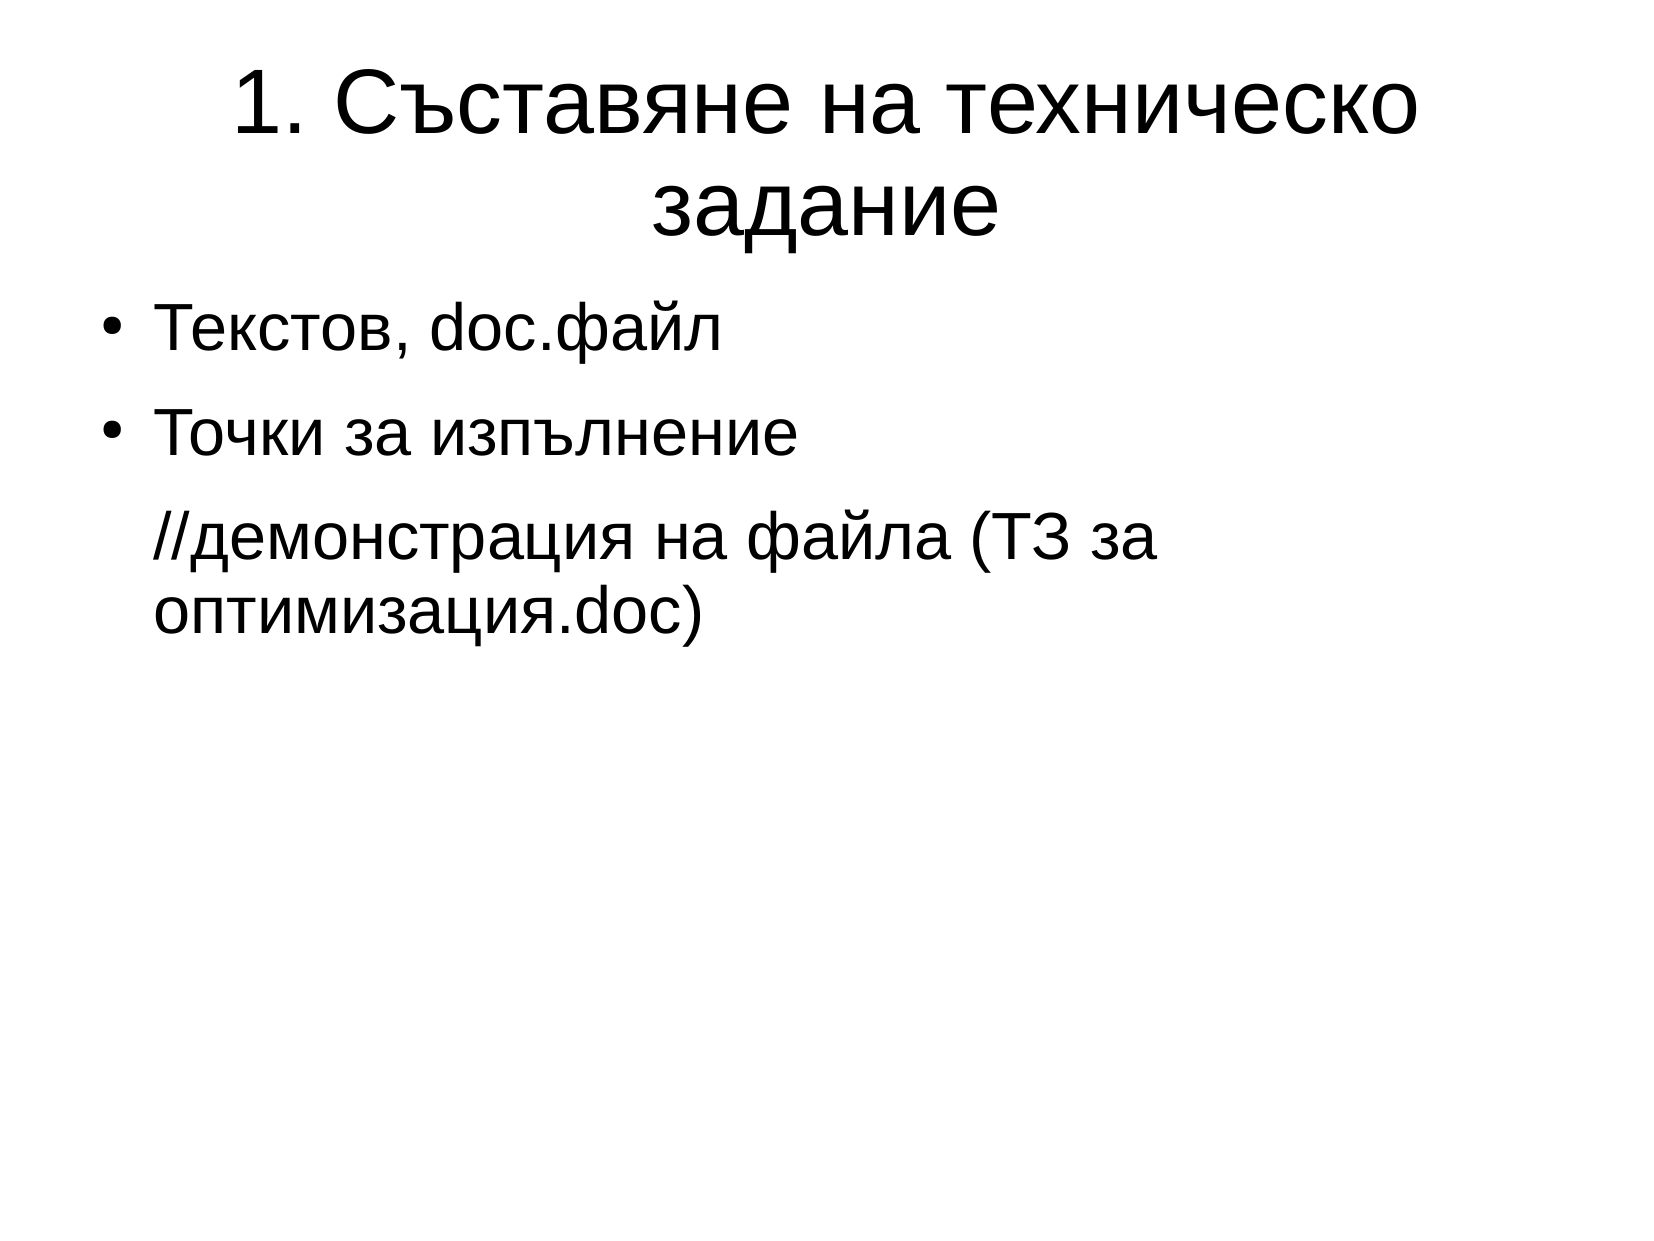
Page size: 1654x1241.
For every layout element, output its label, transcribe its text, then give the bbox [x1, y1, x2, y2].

title 1. Съставяне на техническо задание [82, 49, 1571, 257]
list Текстов, doc.файл Точки за изпълнение //демонстрация на файла (ТЗ за оптимизация.doc) [82, 290, 1571, 1109]
